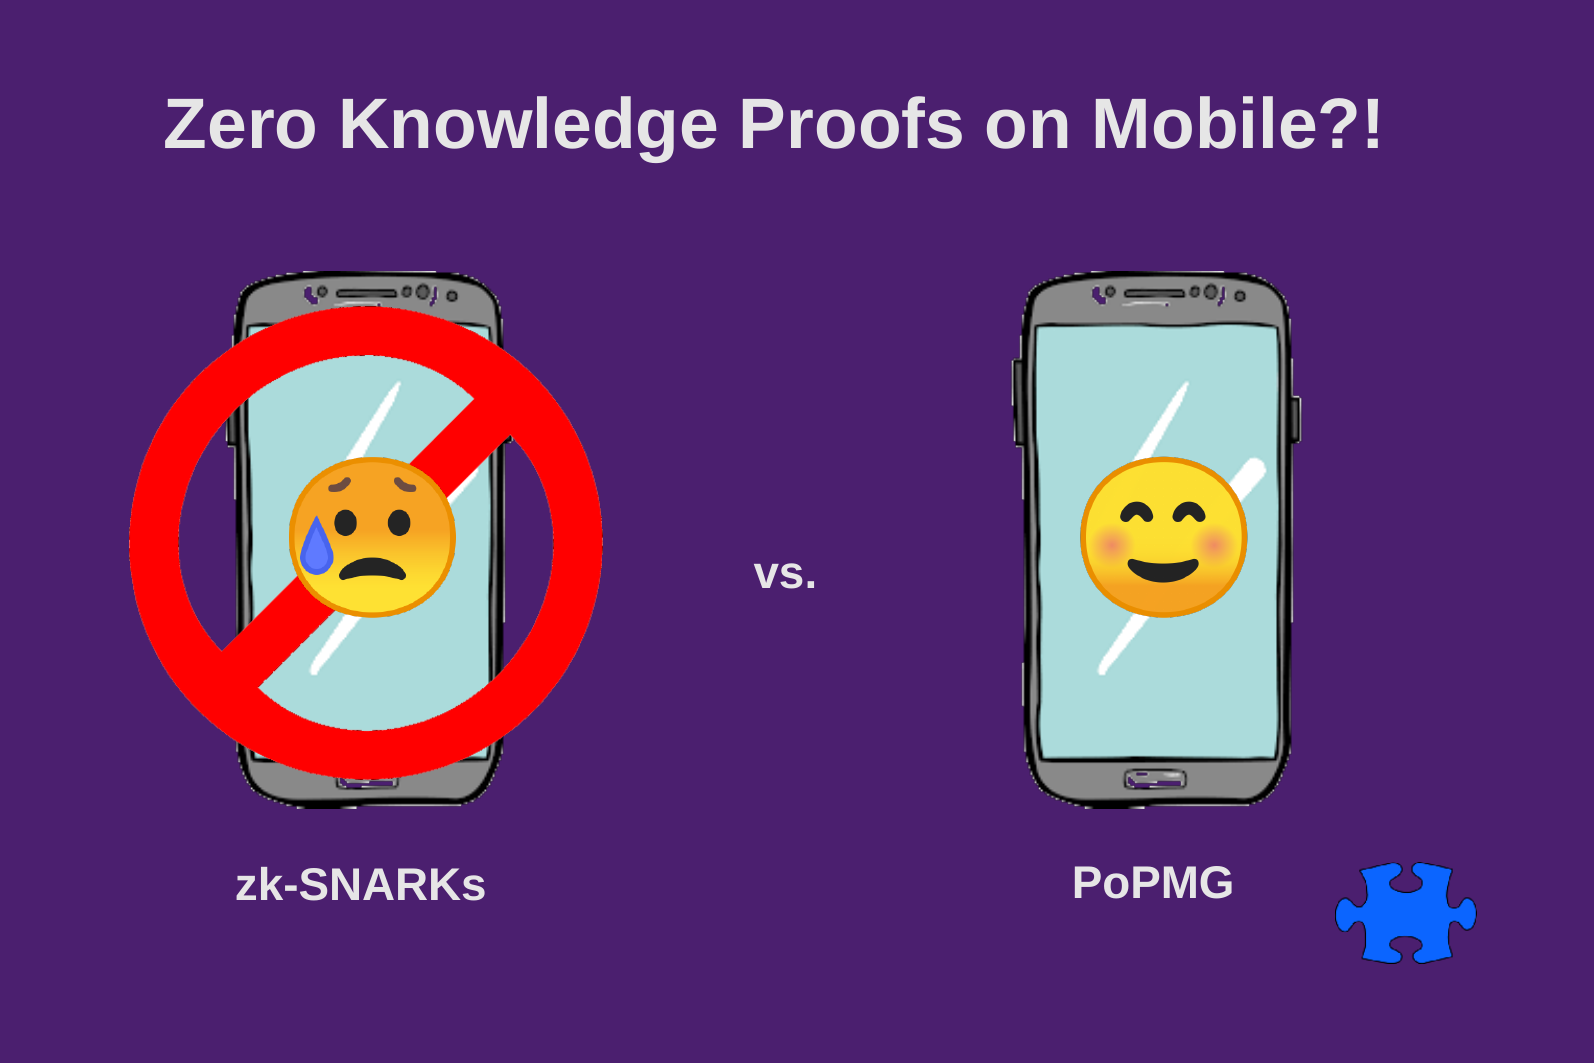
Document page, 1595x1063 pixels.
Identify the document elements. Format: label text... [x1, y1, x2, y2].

title Zero Knowledge Proofs on Mobile?! [94, 35, 1457, 213]
picture [129, 271, 603, 795]
title vs. [720, 483, 851, 662]
picture [1335, 862, 1477, 964]
picture [968, 271, 1344, 809]
title zk-SNARKs [47, 795, 674, 974]
title PoPMG [1023, 794, 1284, 972]
